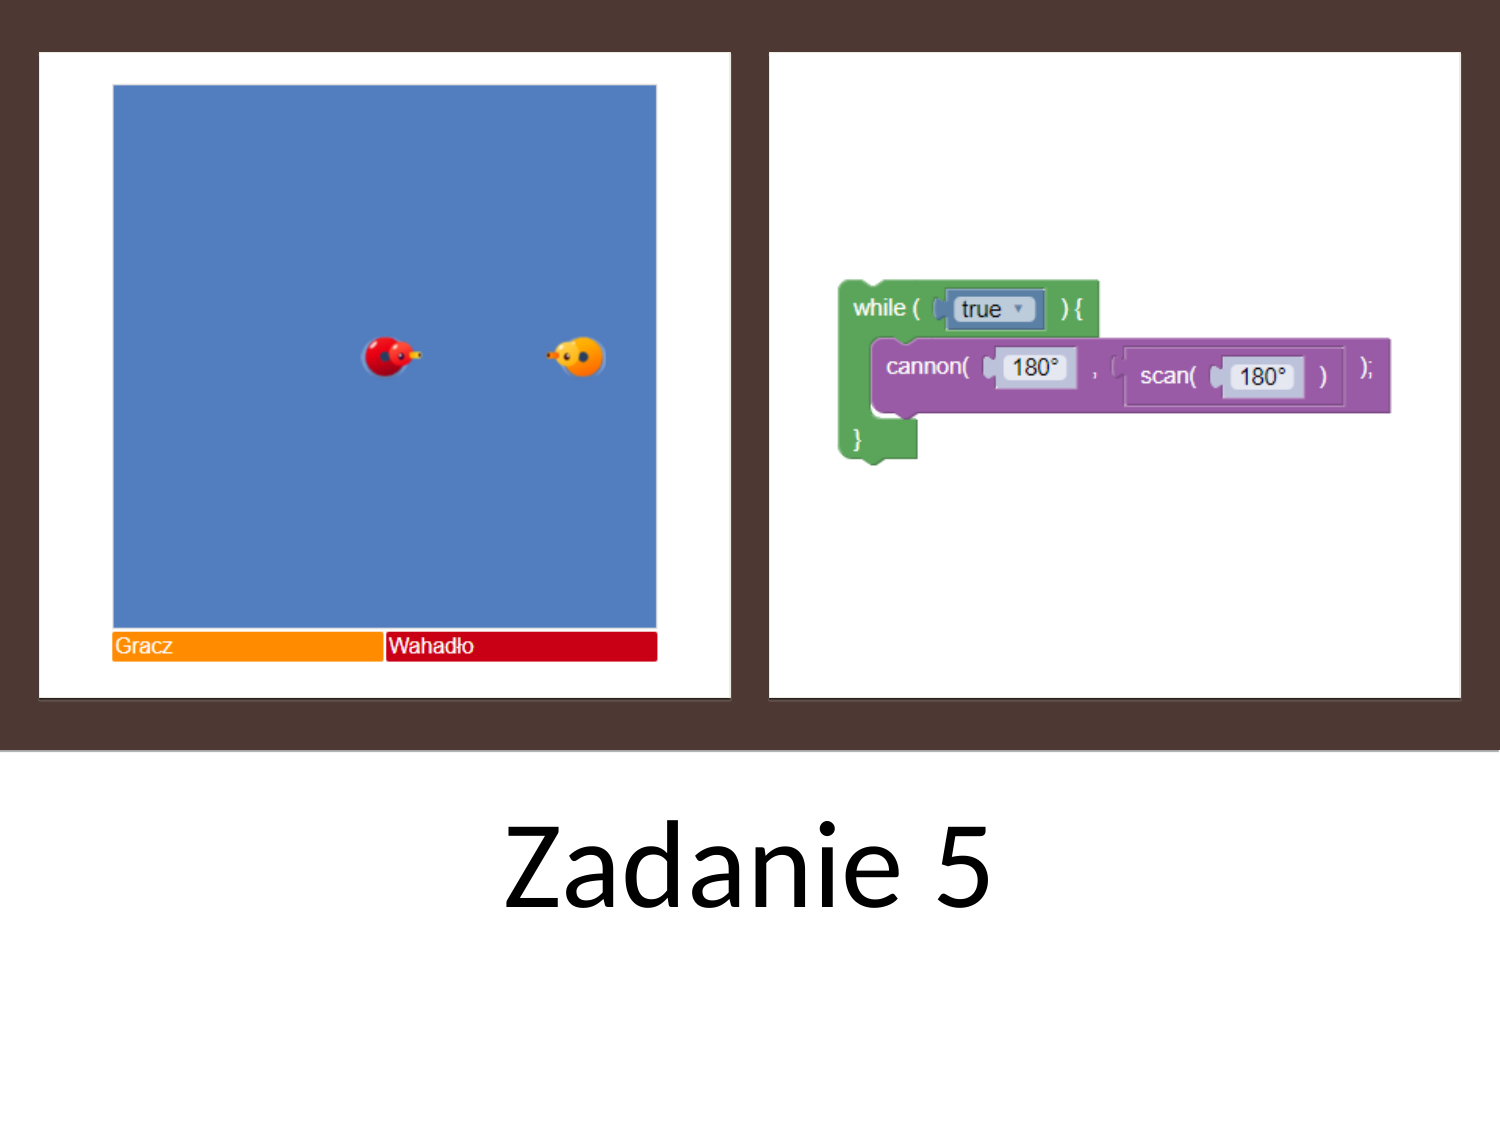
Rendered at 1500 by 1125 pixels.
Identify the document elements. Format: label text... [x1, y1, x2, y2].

picture [107, 76, 663, 674]
picture [824, 267, 1406, 483]
text_box [0, 0, 1500, 750]
title Zadanie 5 [187, 761, 1313, 942]
